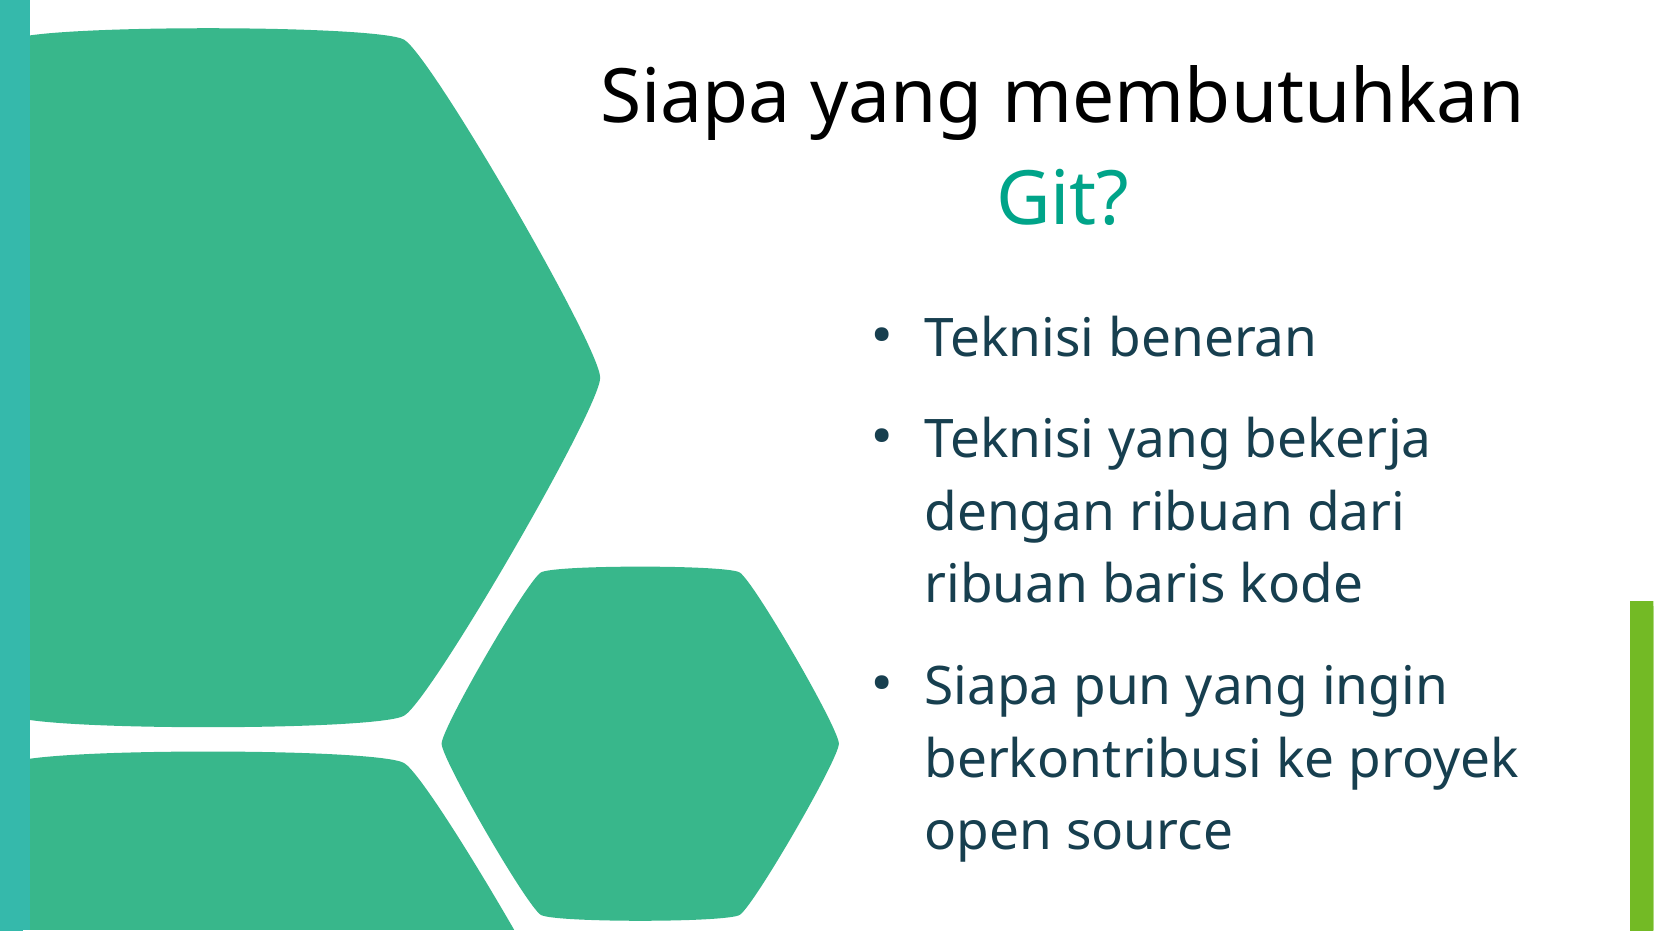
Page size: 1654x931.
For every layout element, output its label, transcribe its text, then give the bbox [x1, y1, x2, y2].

text_box [0, 28, 601, 728]
text_box [0, 751, 515, 930]
text_box [441, 566, 839, 921]
list Teknisi beneran Teknisi yang bekerja dengan ribuan dari ribuan baris kode Siapa pun yang ingin berkontribusi ke proyek open source [855, 299, 1561, 870]
title Siapa yang membutuhkan Git? [555, 49, 1571, 239]
